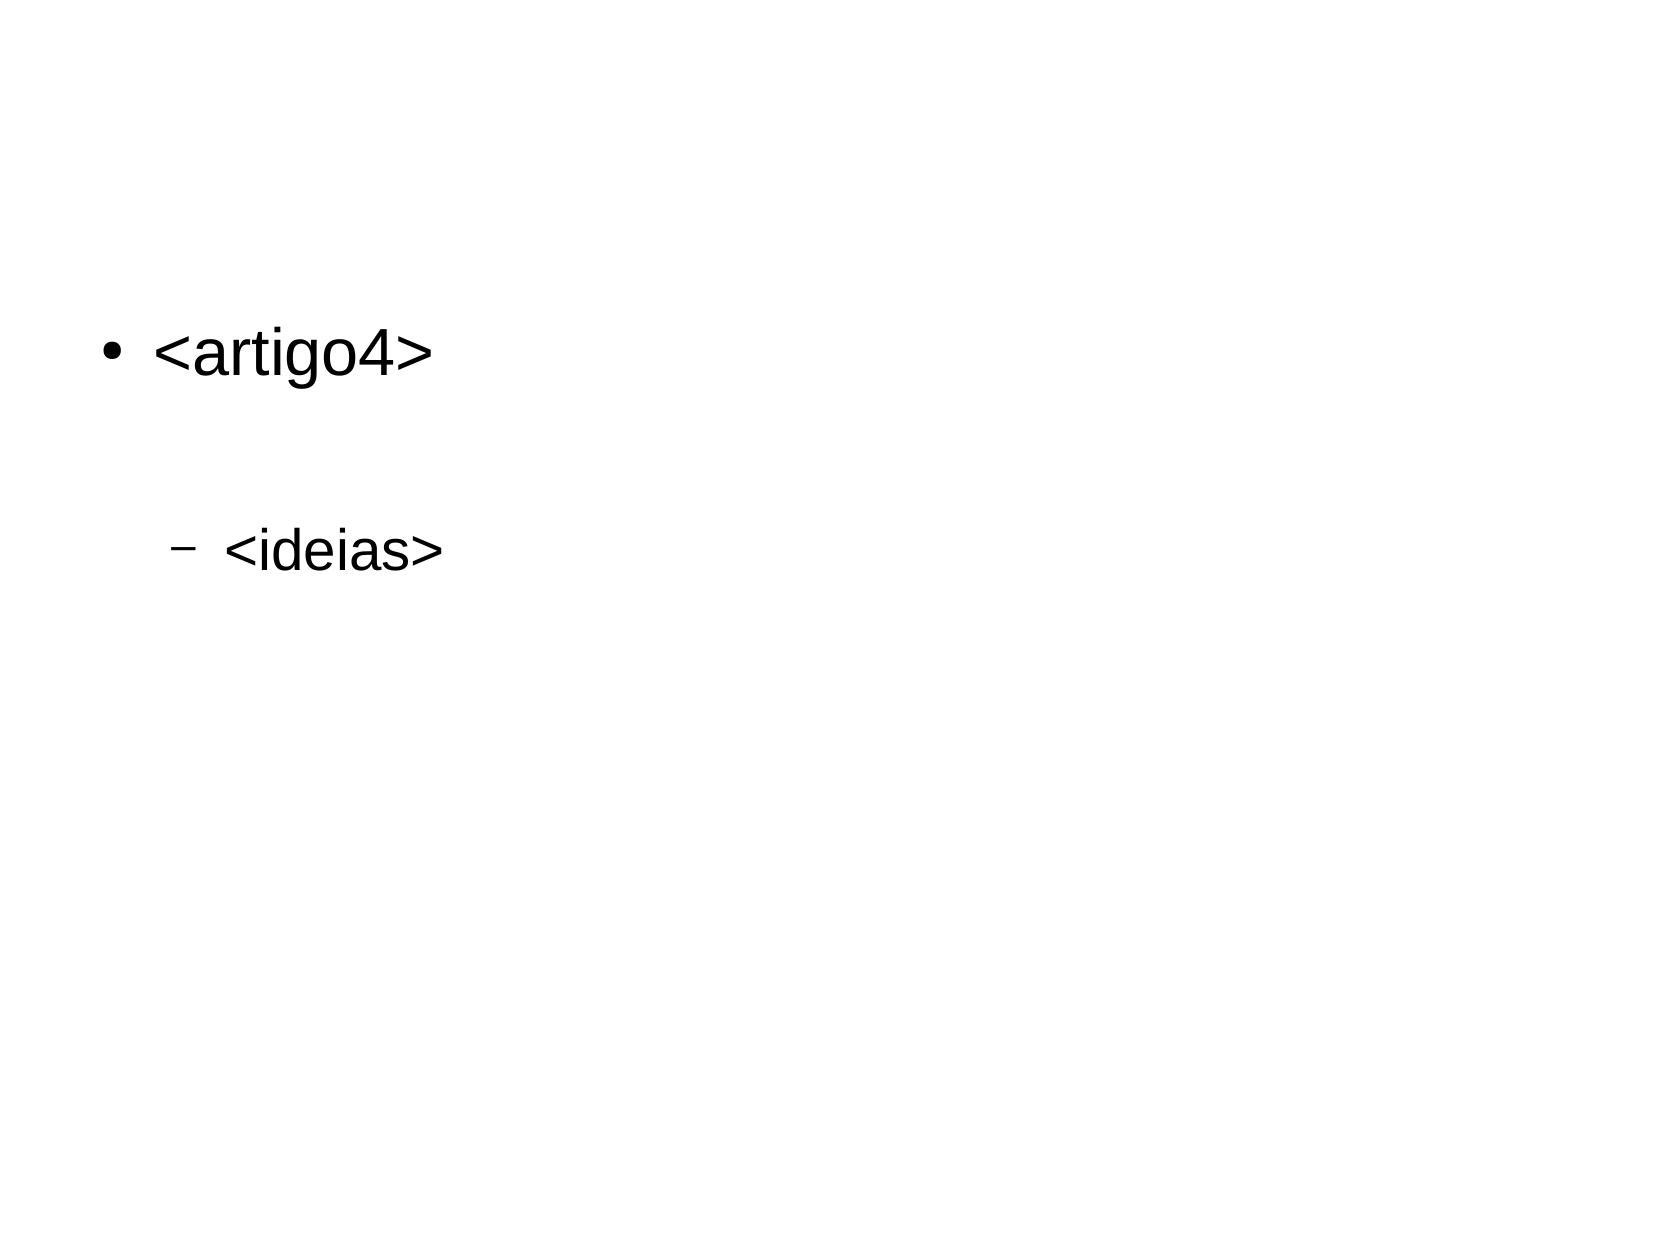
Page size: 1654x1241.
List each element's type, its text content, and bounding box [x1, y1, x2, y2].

list <artigo4> <ideias> [82, 106, 1571, 1123]
